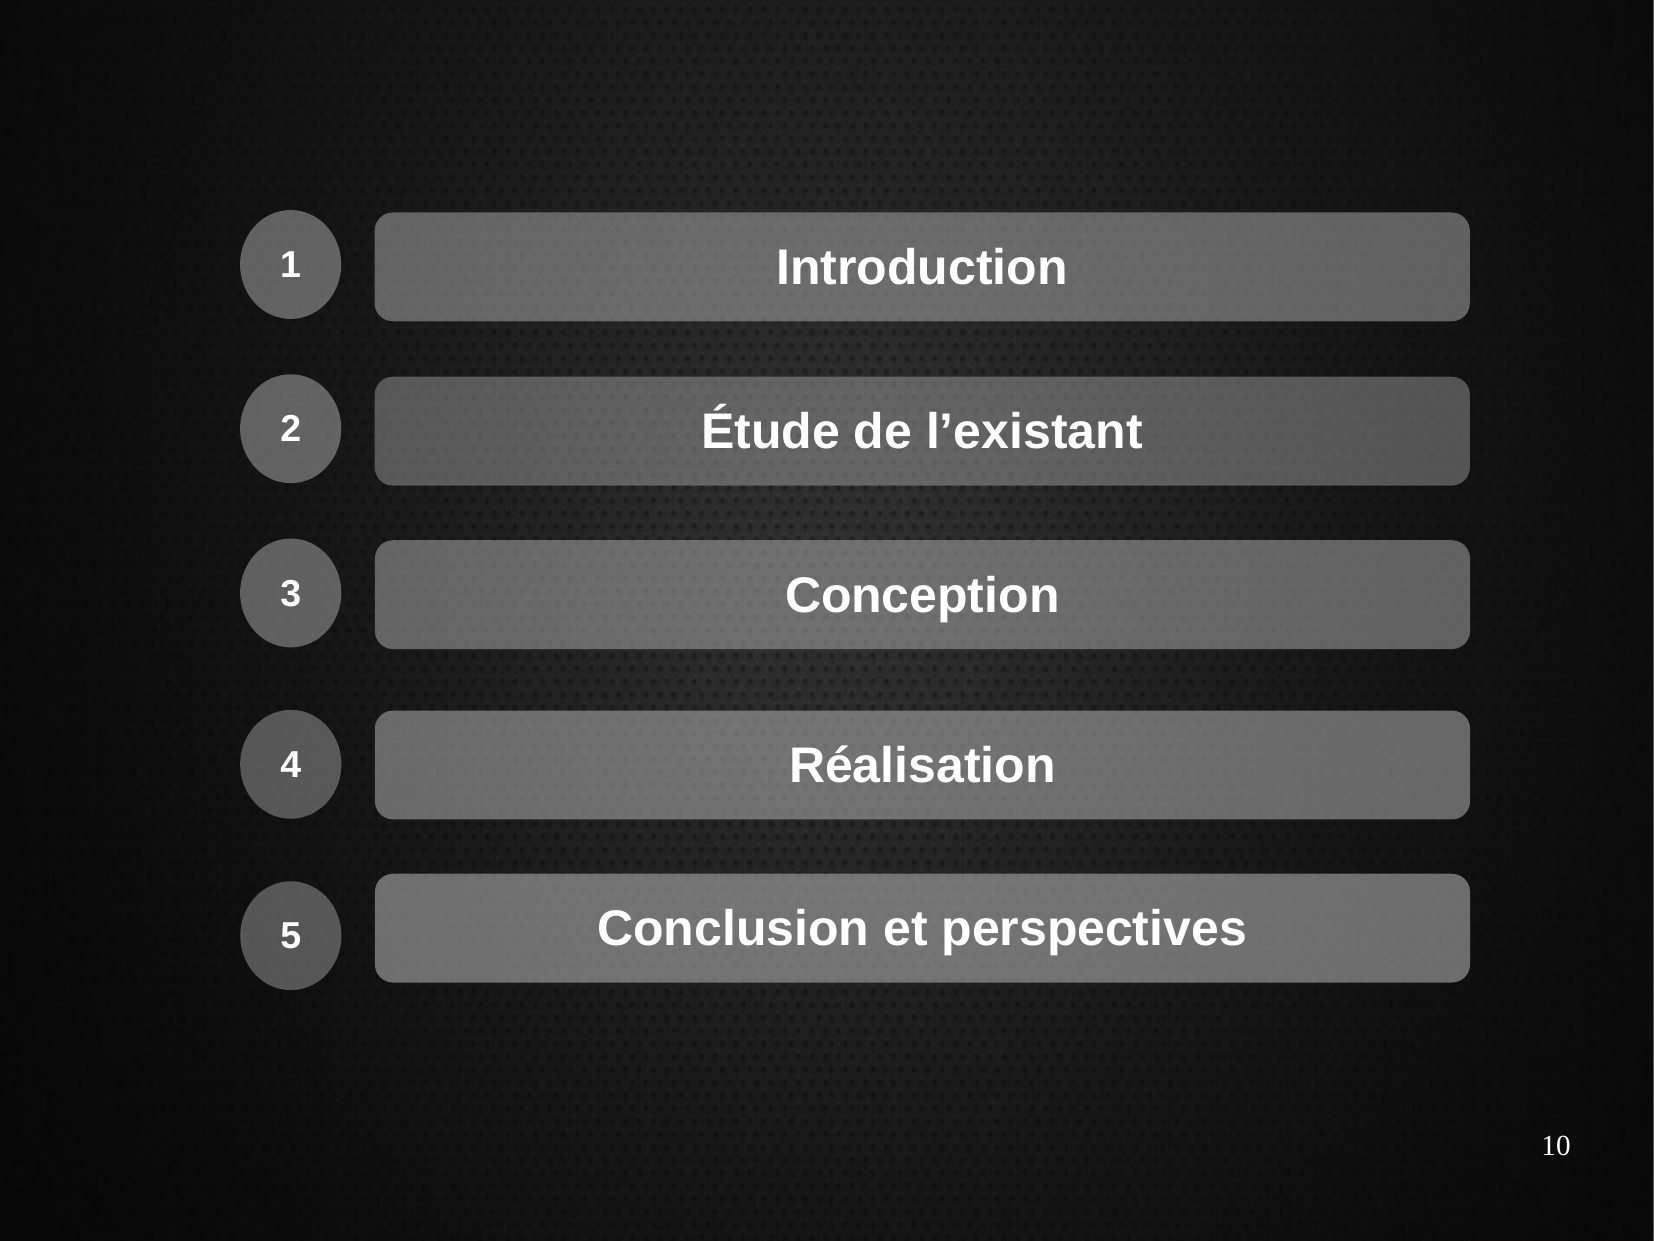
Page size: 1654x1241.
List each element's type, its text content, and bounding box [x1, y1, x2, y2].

text_box 3 [240, 538, 342, 648]
text_box Conception [374, 540, 1471, 650]
text_box Réalisation [374, 710, 1471, 820]
picture [0, 0, 1654, 1241]
text_box 1 [240, 210, 342, 319]
text_box 5 [240, 881, 342, 991]
text_box 2 [240, 374, 342, 484]
text_box 4 [240, 709, 342, 819]
text_box Conclusion et perspectives [374, 873, 1471, 983]
text_box Introduction [374, 212, 1470, 322]
text_box Étude de l’existant [374, 376, 1470, 486]
